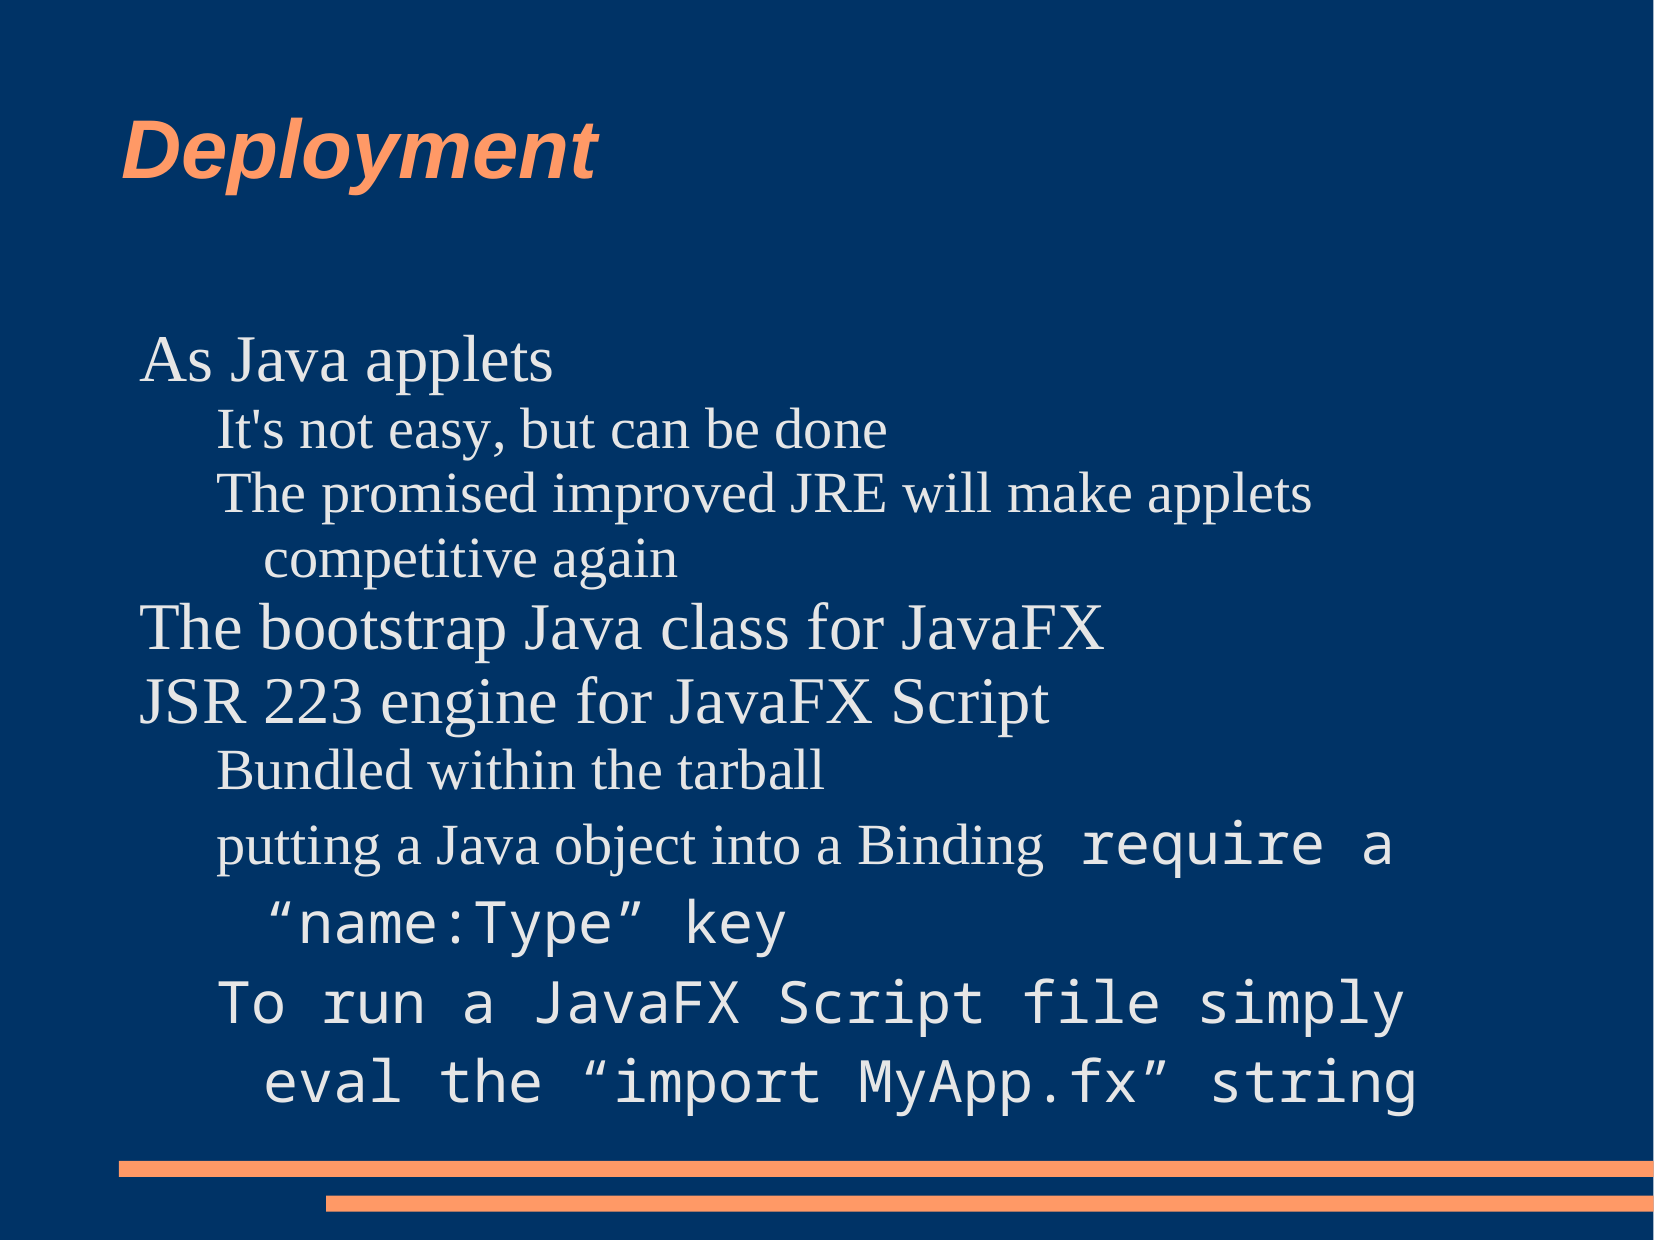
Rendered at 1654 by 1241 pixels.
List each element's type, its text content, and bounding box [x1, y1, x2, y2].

title Deployment [121, 46, 1534, 254]
list As Java applets It's not easy, but can be done The promised improved JRE will make applets competitive again The bootstrap Java class for JavaFX JSR 223 engine for JavaFX Script Bundled within the tarball putting a Java object into a Binding require a “name:Type” key To run a JavaFX Script file simply eval the “import MyApp.fx” string [121, 322, 1561, 1133]
